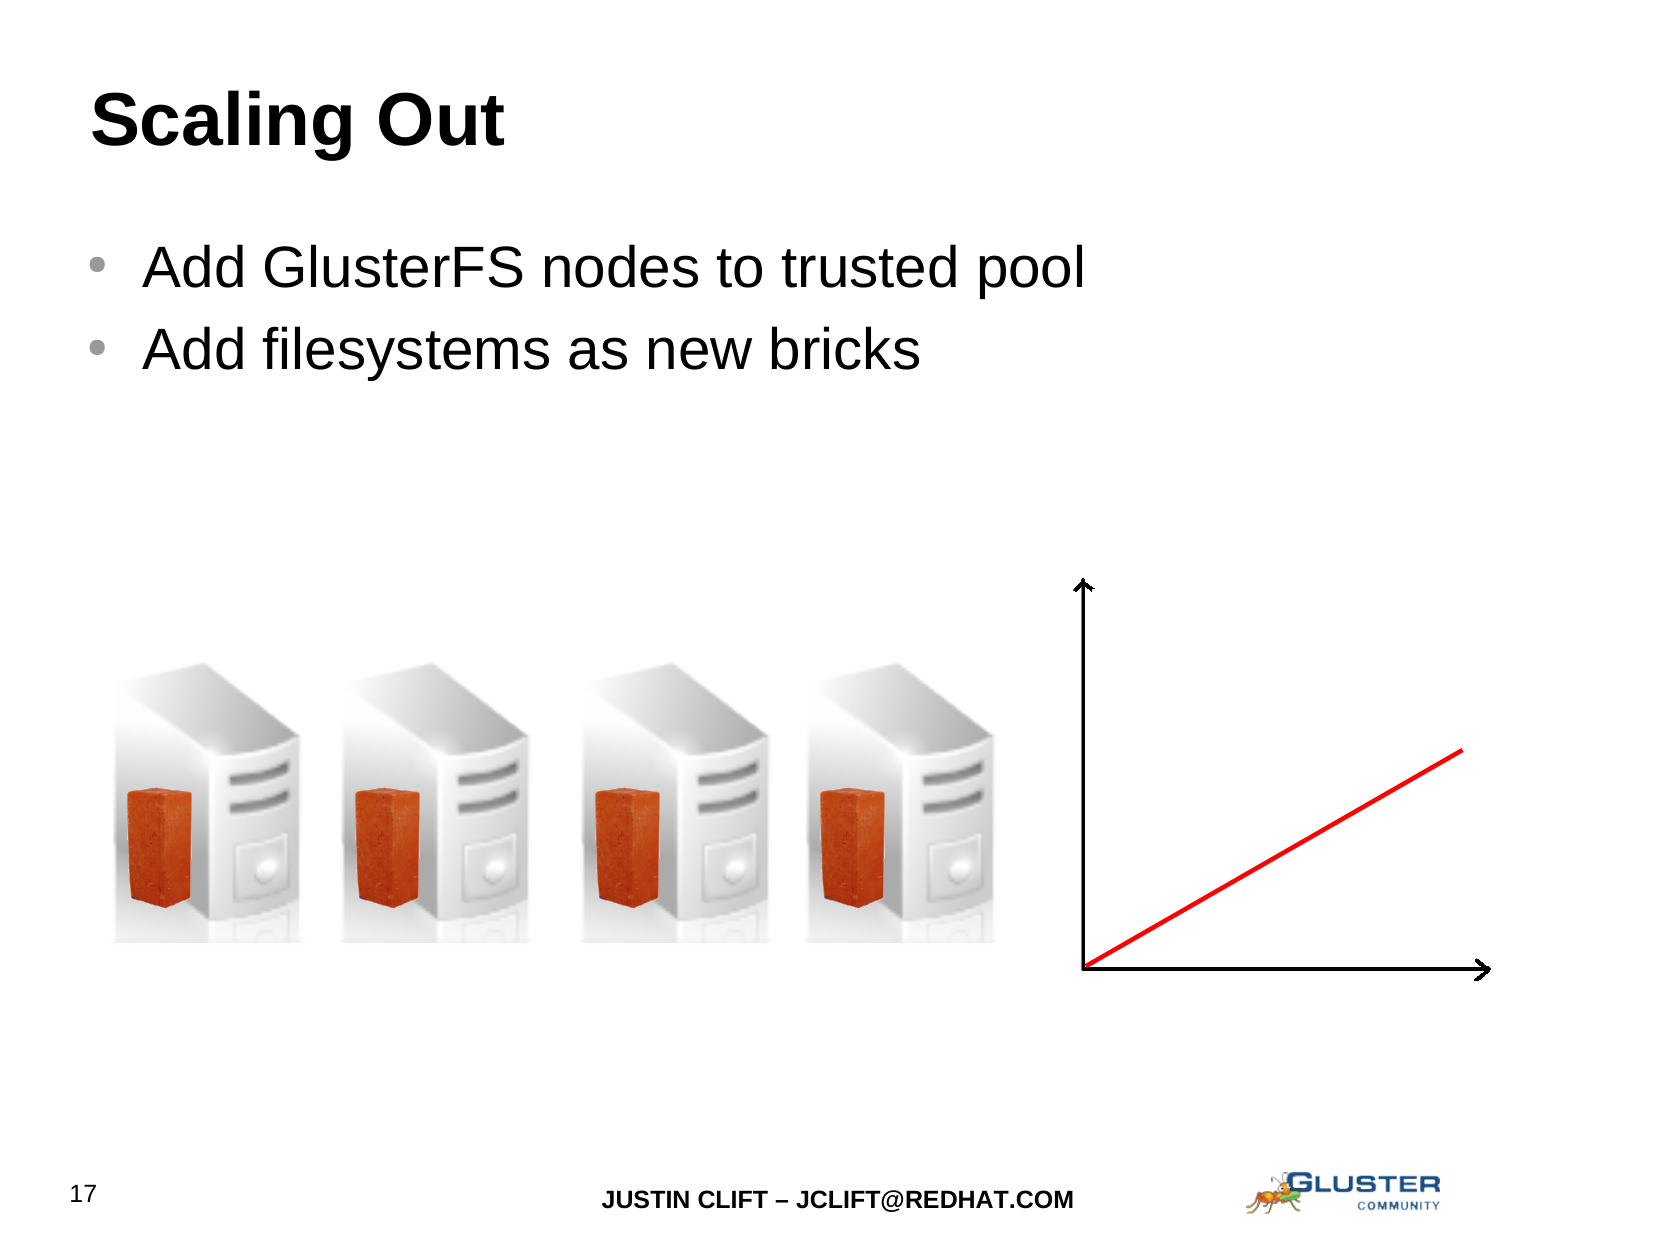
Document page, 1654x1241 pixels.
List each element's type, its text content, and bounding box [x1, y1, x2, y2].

picture [333, 657, 541, 943]
list Add GlusterFS nodes to trusted pool Add filesystems as new bricks [86, 232, 1576, 1111]
title Scaling Out [90, 15, 1579, 223]
picture [573, 657, 781, 943]
picture [798, 657, 1006, 943]
picture [1027, 540, 1531, 1036]
picture [105, 657, 312, 943]
picture [1246, 1170, 1440, 1215]
